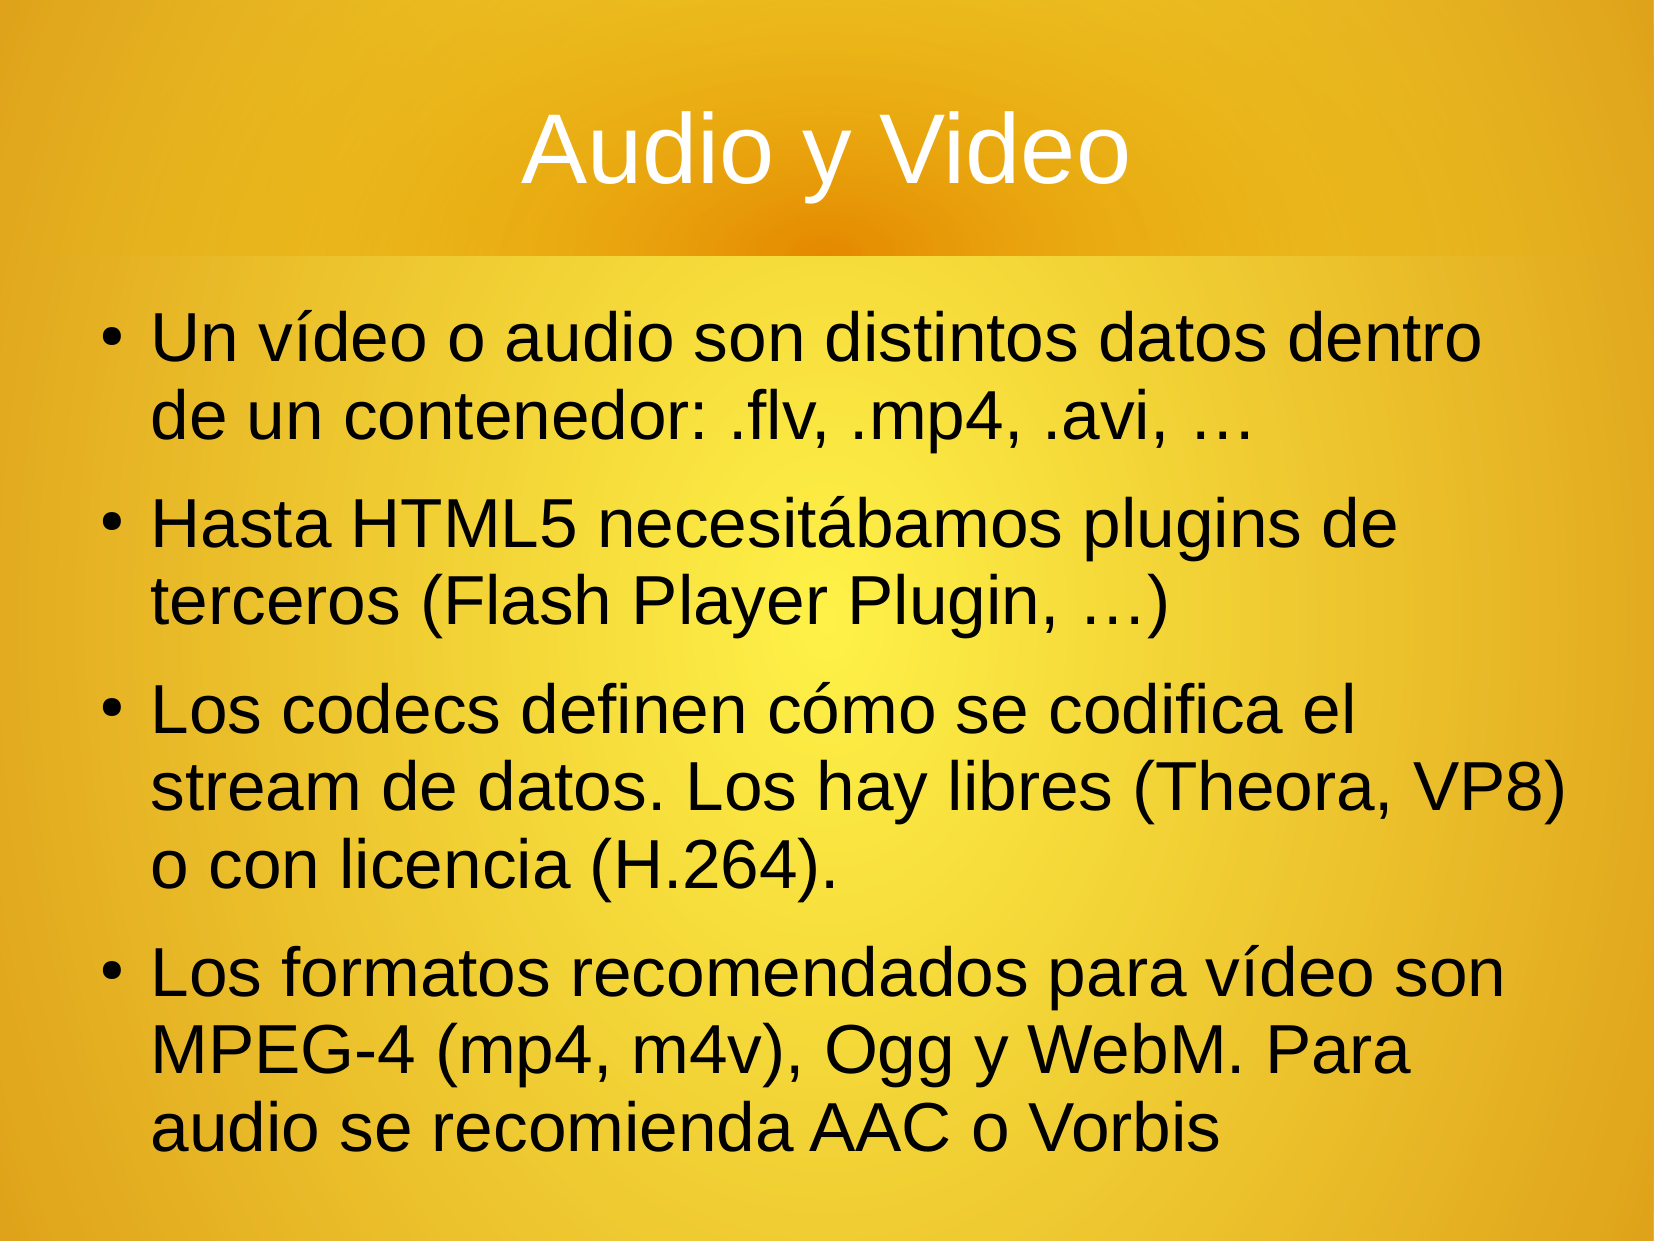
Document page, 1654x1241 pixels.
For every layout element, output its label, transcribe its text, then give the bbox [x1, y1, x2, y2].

title Audio y Video [82, 47, 1571, 252]
list Un vídeo o audio son distintos datos dentro de un contenedor: .flv, .mp4, .avi, … Hasta HTML5 necesitábamos plugins de terceros (Flash Player Plugin, …) Los codecs definen cómo se codifica el stream de datos. Los hay libres (Theora, VP8) o con licencia (H.264). Los formatos recomendados para vídeo son MPEG-4 (mp4, m4v), Ogg y WebM. Para audio se recomienda AAC o Vorbis [82, 299, 1571, 1170]
